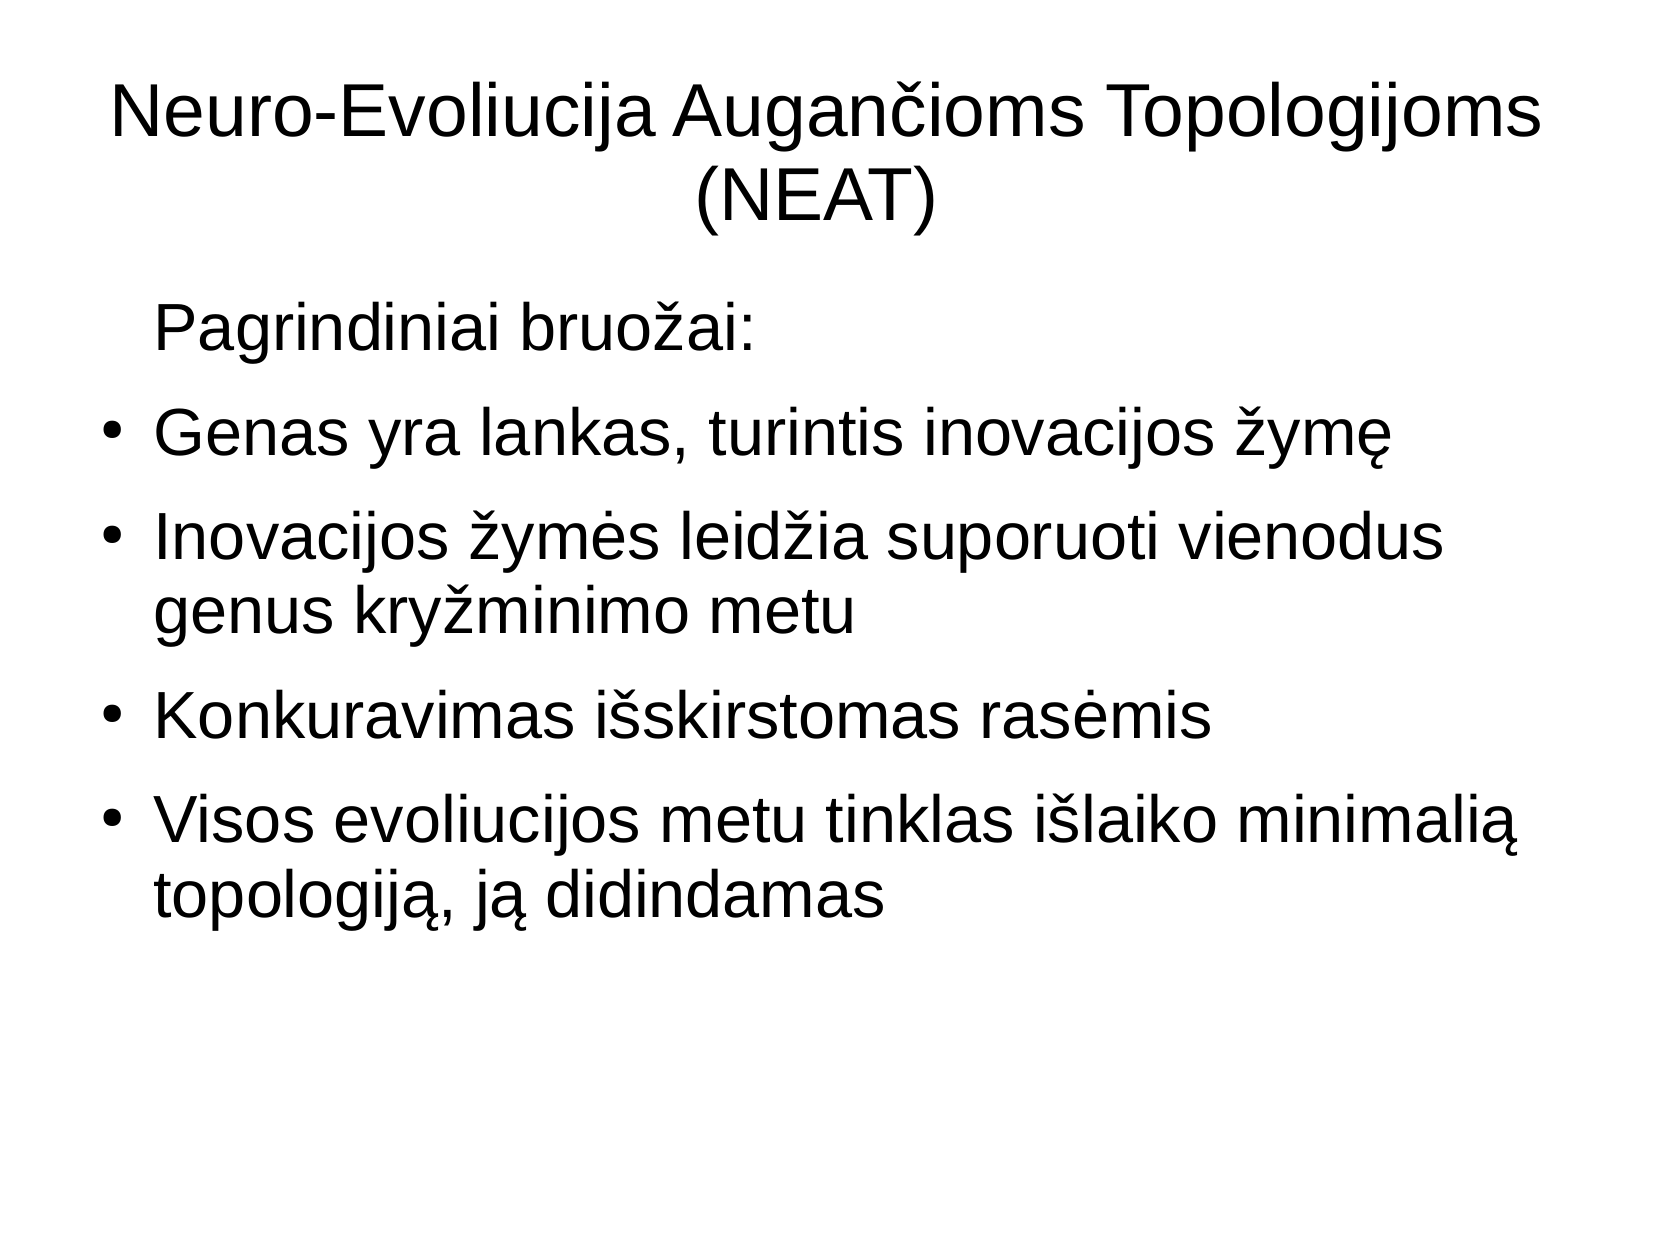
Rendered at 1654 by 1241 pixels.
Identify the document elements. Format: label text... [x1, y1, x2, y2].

list Pagrindiniai bruožai: Genas yra lankas, turintis inovacijos žymę Inovacijos žymės leidžia suporuoti vienodus genus kryžminimo metu Konkuravimas išskirstomas rasėmis Visos evoliucijos metu tinklas išlaiko minimalią topologiją, ją didindamas [82, 290, 1571, 1010]
title Neuro-Evoliucija Augančioms Topologijoms (NEAT) [82, 49, 1571, 257]
